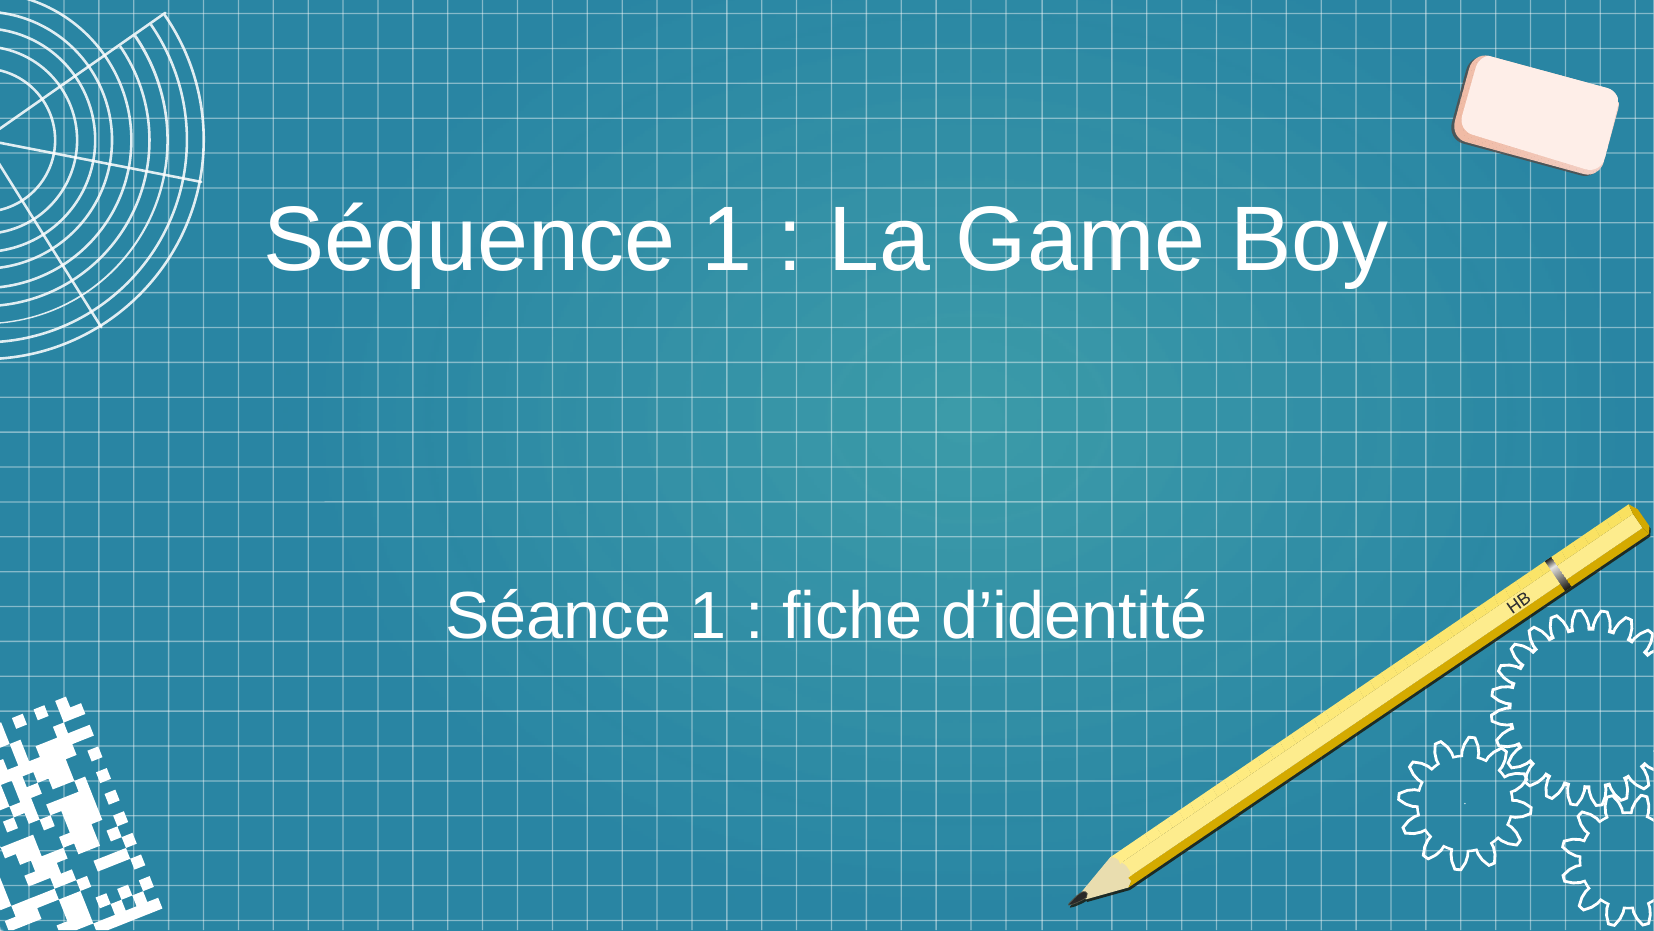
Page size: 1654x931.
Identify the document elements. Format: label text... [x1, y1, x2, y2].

title Séquence 1 : La Game Boy [82, 132, 1571, 346]
subtitle Séance 1 : fiche d’identité [82, 389, 1571, 842]
